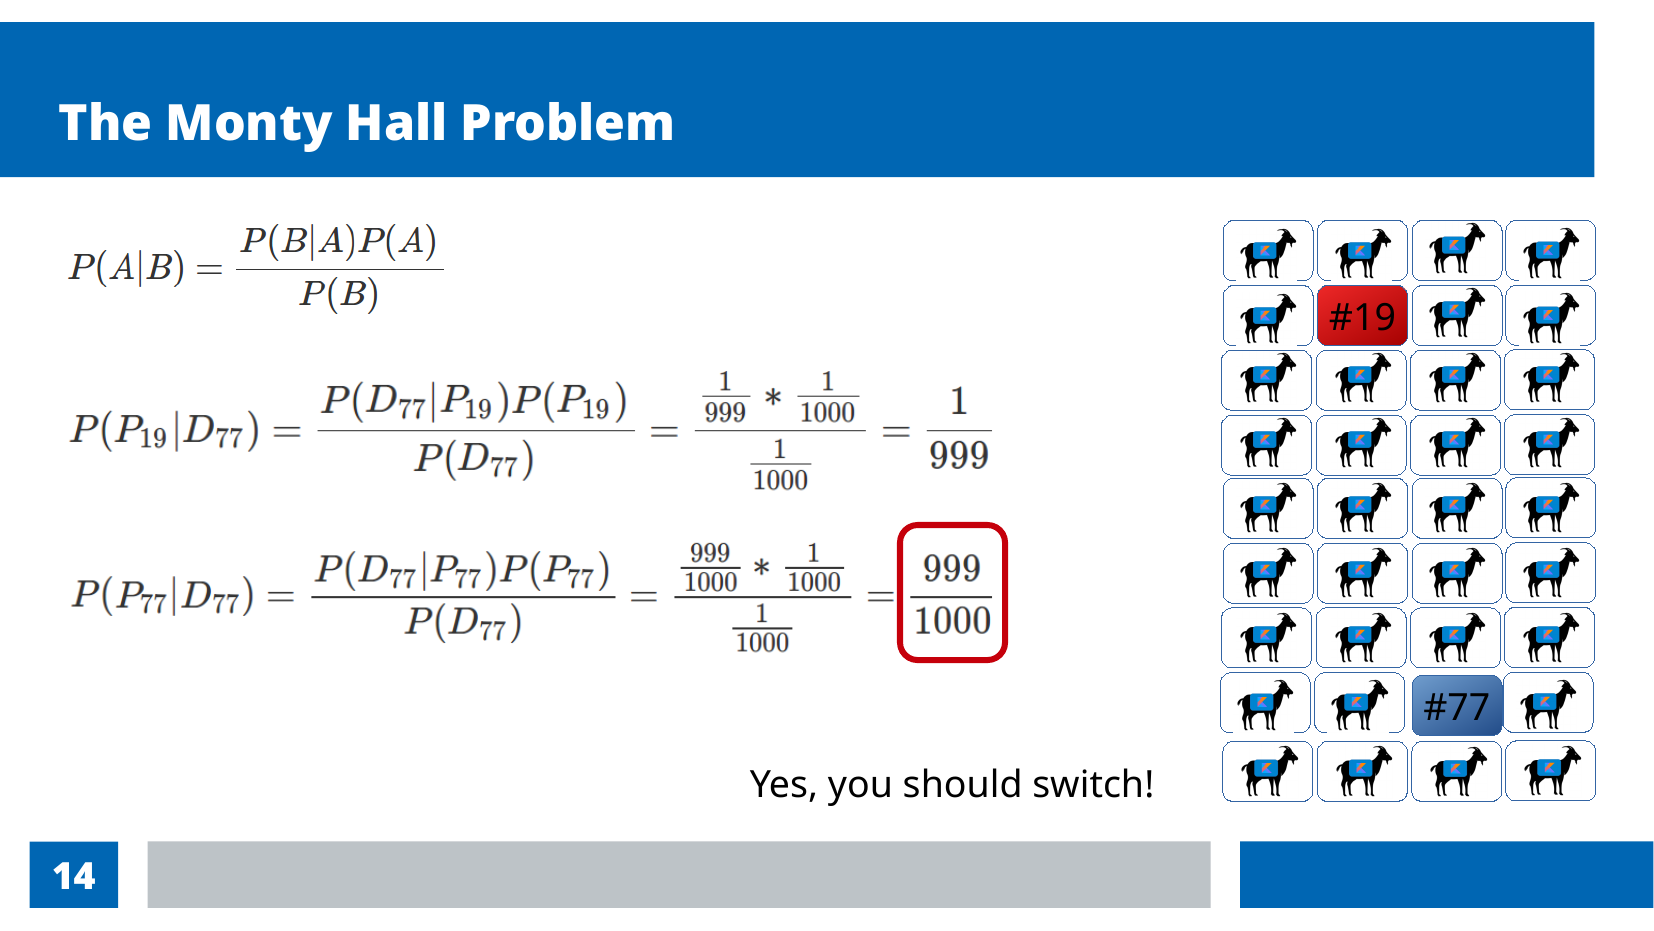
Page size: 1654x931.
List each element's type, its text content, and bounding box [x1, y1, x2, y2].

picture [1331, 351, 1392, 405]
picture [60, 521, 1021, 666]
picture [1237, 744, 1299, 799]
picture [1236, 416, 1297, 470]
picture [1519, 226, 1580, 281]
picture [1236, 611, 1297, 665]
picture [1236, 481, 1297, 535]
picture [1425, 416, 1486, 470]
picture [1331, 416, 1392, 470]
picture [1425, 351, 1486, 405]
picture [1519, 481, 1580, 535]
picture [1327, 678, 1389, 733]
picture [1331, 611, 1392, 665]
text_box #19 [1317, 285, 1408, 346]
picture [63, 209, 451, 323]
picture [1519, 351, 1580, 405]
picture [1519, 291, 1580, 346]
picture [1332, 744, 1393, 799]
picture [1236, 227, 1297, 281]
picture [1519, 416, 1580, 470]
picture [1425, 221, 1486, 276]
picture [1331, 481, 1392, 535]
picture [1233, 678, 1294, 733]
picture [1425, 611, 1486, 665]
title The Monty Hall Problem [59, 44, 1595, 156]
picture [1236, 292, 1297, 346]
picture [904, 529, 1002, 657]
picture [1331, 227, 1392, 281]
picture [1519, 546, 1580, 600]
picture [1425, 481, 1486, 535]
picture [1426, 744, 1488, 799]
picture [1516, 678, 1577, 732]
picture [1236, 351, 1297, 405]
picture [60, 371, 1007, 499]
picture [1520, 744, 1582, 798]
picture [1425, 286, 1486, 341]
picture [1236, 546, 1297, 600]
text_box #77 [1412, 675, 1503, 736]
picture [1331, 546, 1392, 600]
picture [1519, 610, 1580, 665]
text_box Yes, you should switch! [735, 750, 1202, 813]
picture [1425, 546, 1486, 600]
